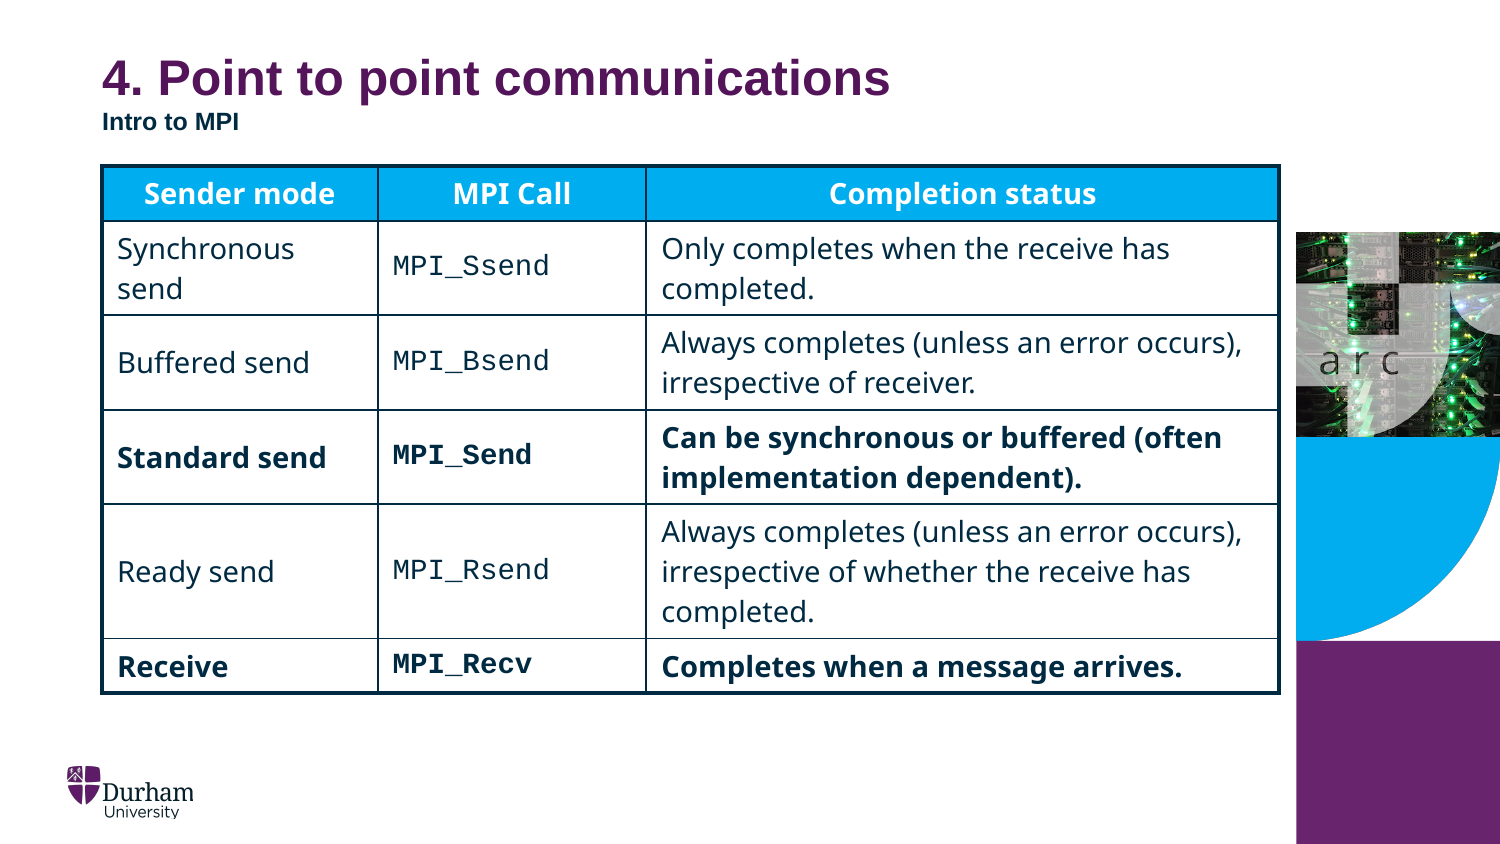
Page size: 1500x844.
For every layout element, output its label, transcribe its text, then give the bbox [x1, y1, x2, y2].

table_cell Receive [104, 639, 377, 691]
table_cell Buffered send [104, 316, 377, 409]
table_cell MPI_Send [379, 411, 645, 503]
table_cell MPI_Ssend [379, 222, 645, 314]
picture [1296, 232, 1500, 436]
table_cell MPI_Rsend [379, 505, 645, 638]
table_cell Always completes (unless an error occurs), irrespective of receiver. [647, 316, 1277, 409]
table_cell Always completes (unless an error occurs), irrespective of whether the receive has completed. [647, 505, 1277, 638]
table_cell Ready send [104, 505, 377, 638]
picture [67, 766, 193, 819]
table_header Completion status [647, 168, 1277, 220]
table_cell Only completes when the receive has completed. [647, 222, 1277, 314]
table_cell Standard send [104, 411, 377, 503]
table_cell MPI_Recv [379, 639, 645, 691]
table_cell MPI_Bsend [379, 316, 645, 409]
table_cell Can be synchronous or buffered (often implementation dependent). [647, 411, 1277, 503]
picture [1332, 467, 1500, 640]
text_box [1296, 640, 1500, 844]
title 4. Point to point communications Intro to MPI [101, 45, 1399, 187]
table_cell Completes when a message arrives. [647, 639, 1277, 691]
table_header MPI Call [379, 168, 645, 220]
table_cell Synchronous send [104, 222, 377, 314]
table_header Sender mode [104, 168, 377, 220]
